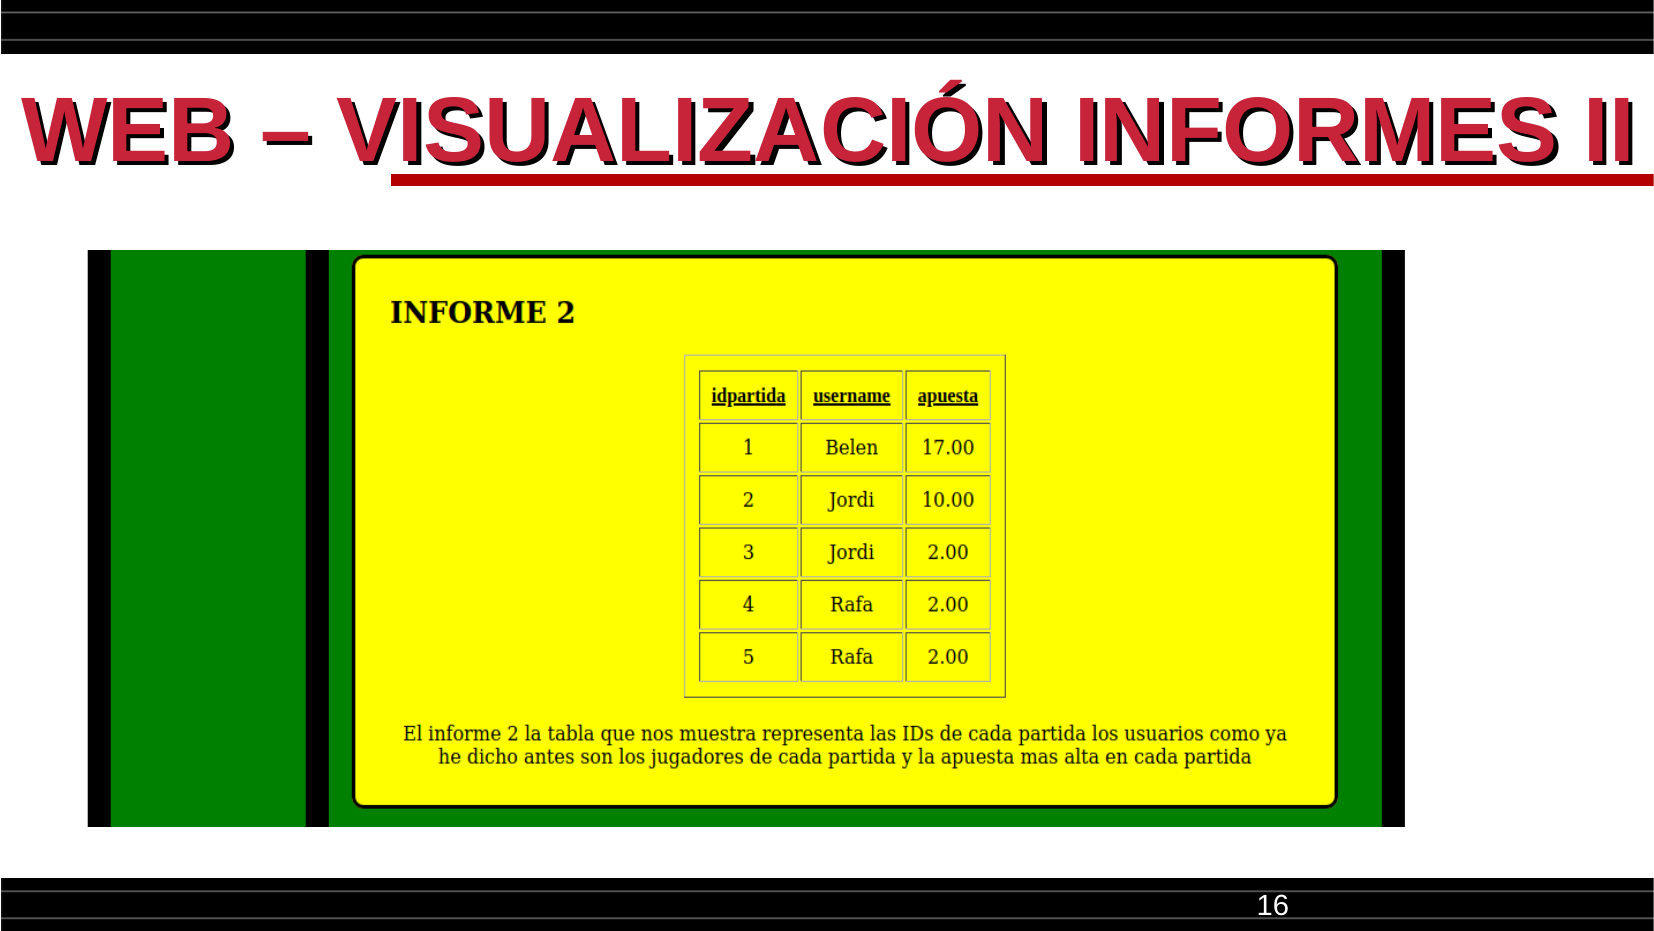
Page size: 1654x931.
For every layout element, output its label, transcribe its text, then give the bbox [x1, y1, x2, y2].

picture [59, 250, 1450, 827]
text_box Web – Visualización Informes II [21, 68, 1641, 180]
